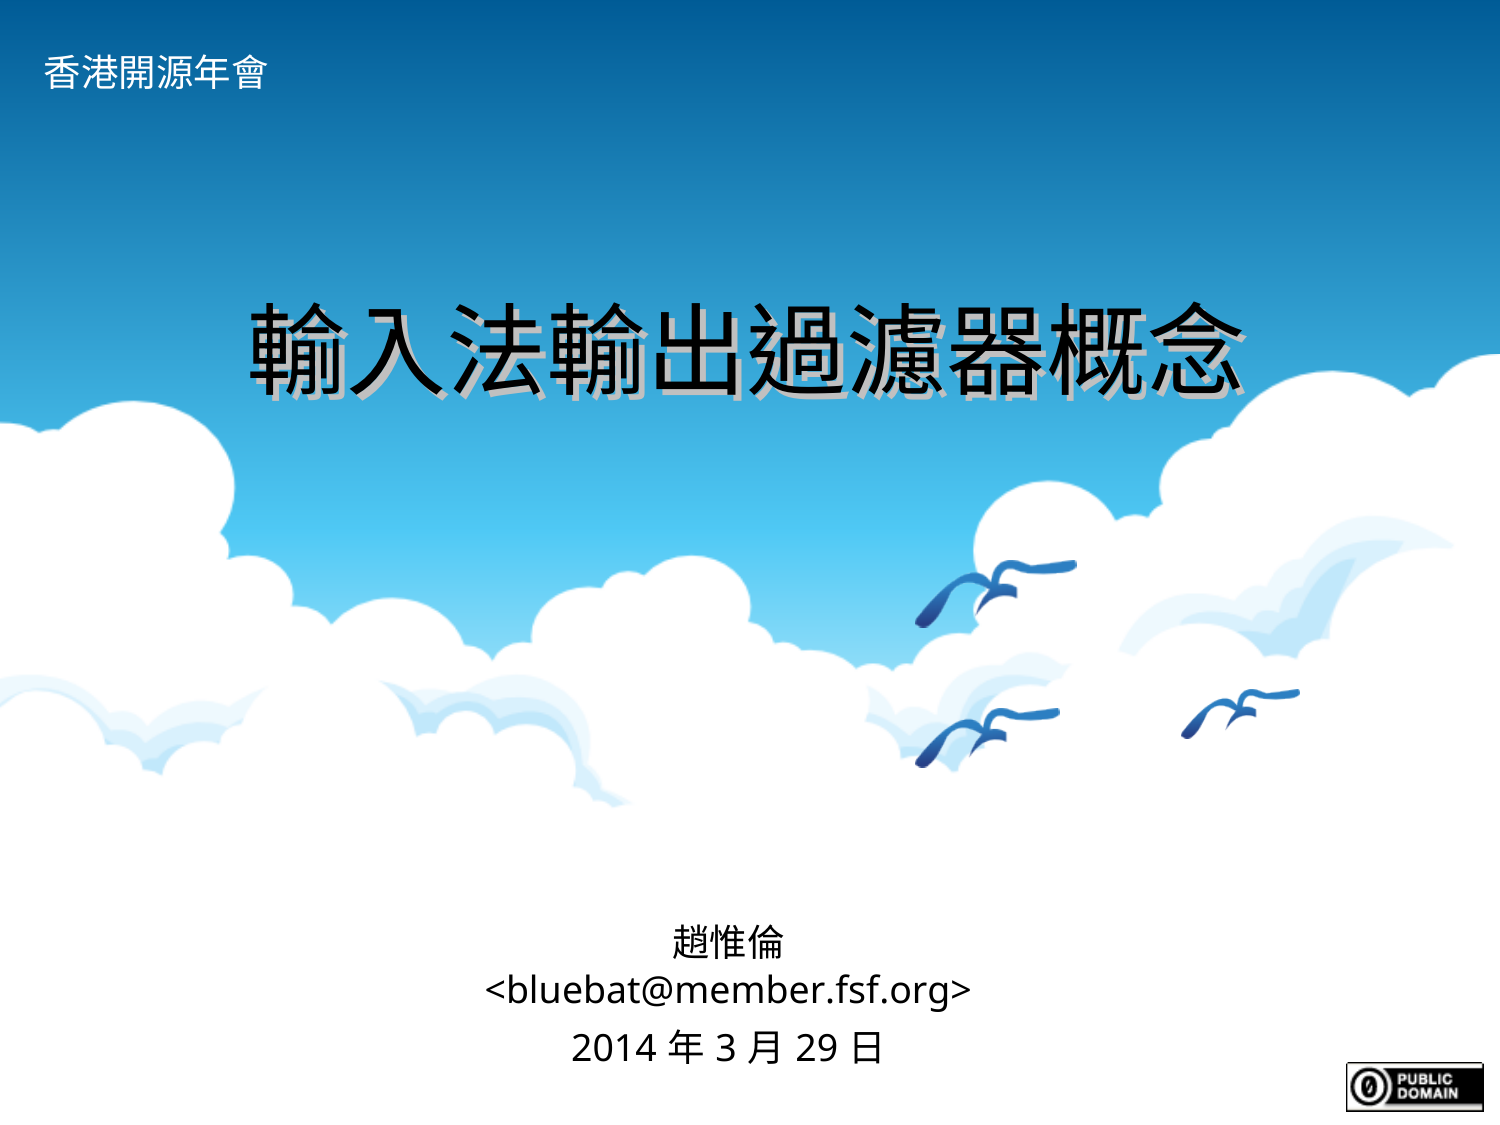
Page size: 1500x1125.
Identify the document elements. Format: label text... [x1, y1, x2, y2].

title 輸入法輸出過濾器概念 [231, 259, 1335, 418]
picture [0, 354, 1500, 1125]
text_box 香港開源年會 [29, 35, 1192, 105]
text_box 趙惟倫 <bluebat@member.fsf.org> 2014年3月29日 [392, 907, 1108, 1028]
